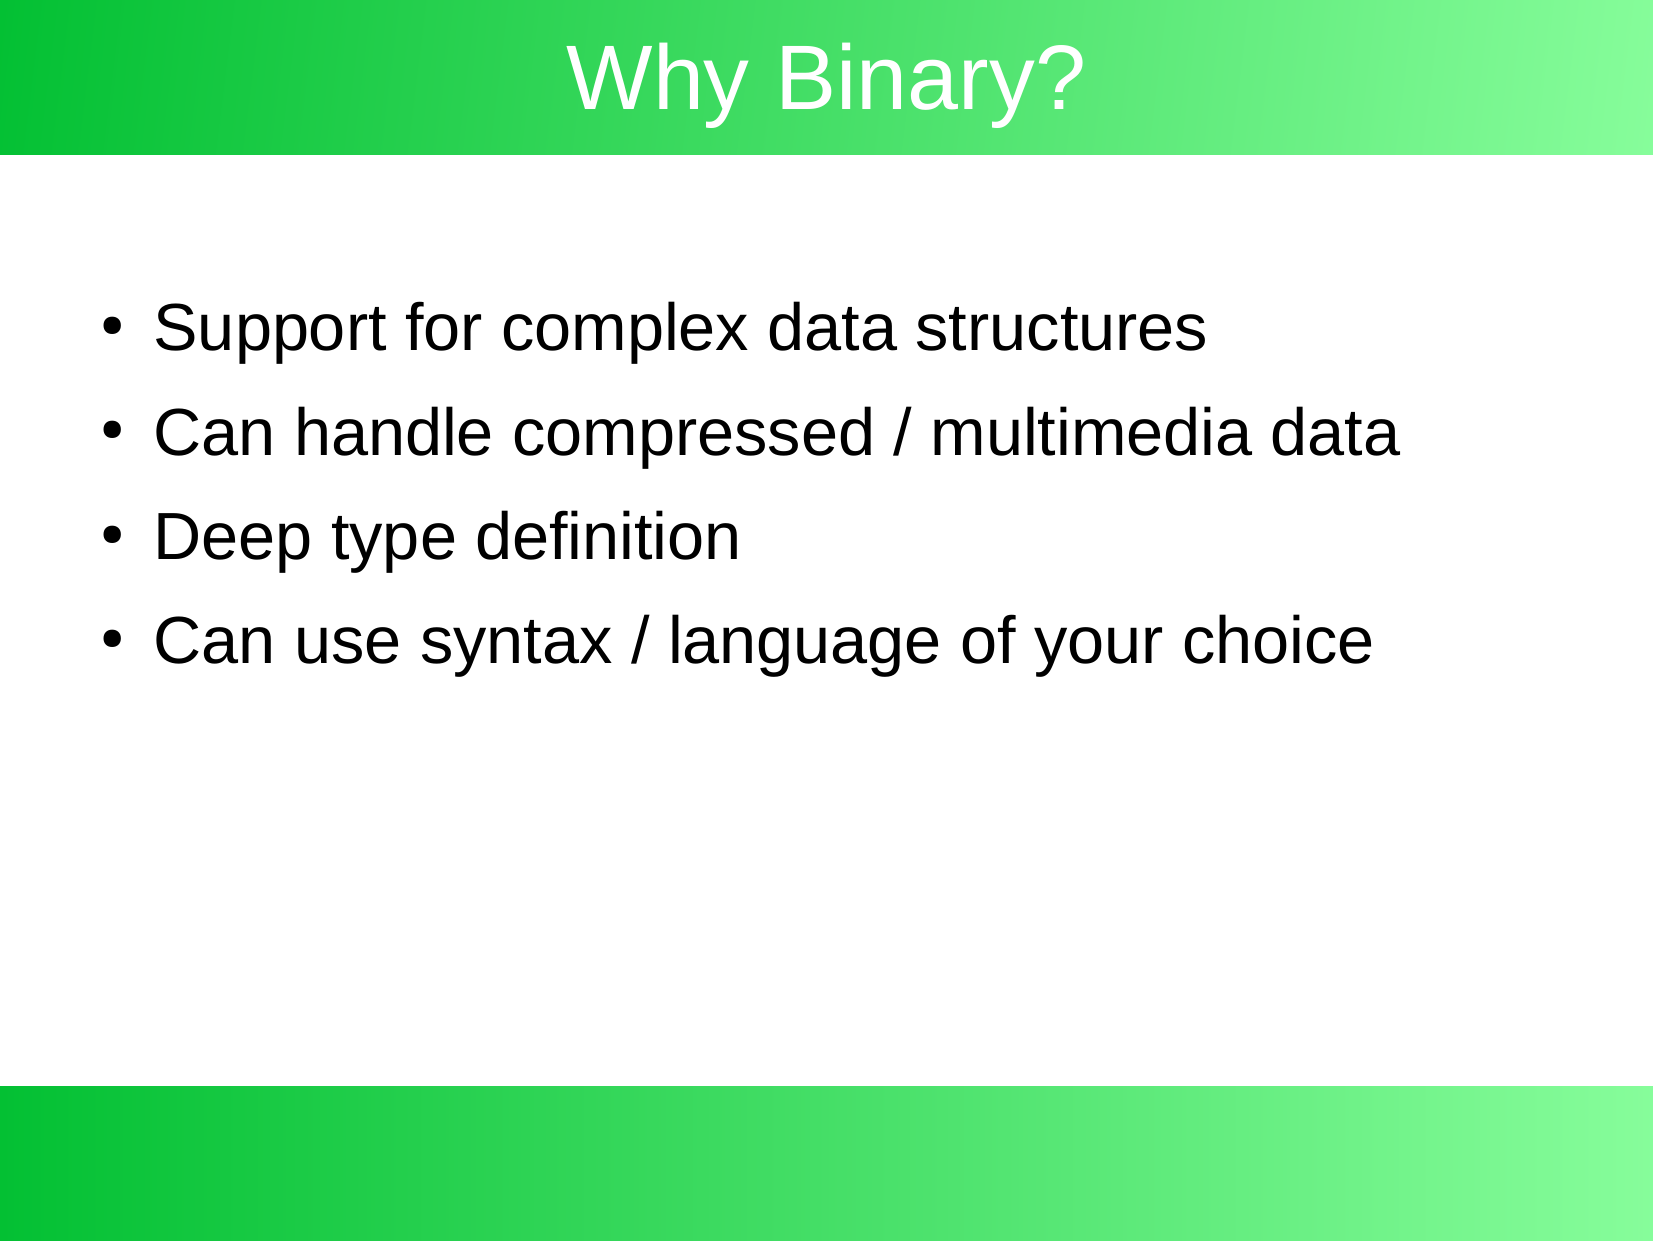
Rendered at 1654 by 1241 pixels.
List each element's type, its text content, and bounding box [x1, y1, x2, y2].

title Why Binary? [82, 25, 1571, 130]
list Support for complex data structures Can handle compressed / multimedia data Deep type definition Can use syntax / language of your choice [82, 290, 1571, 1010]
